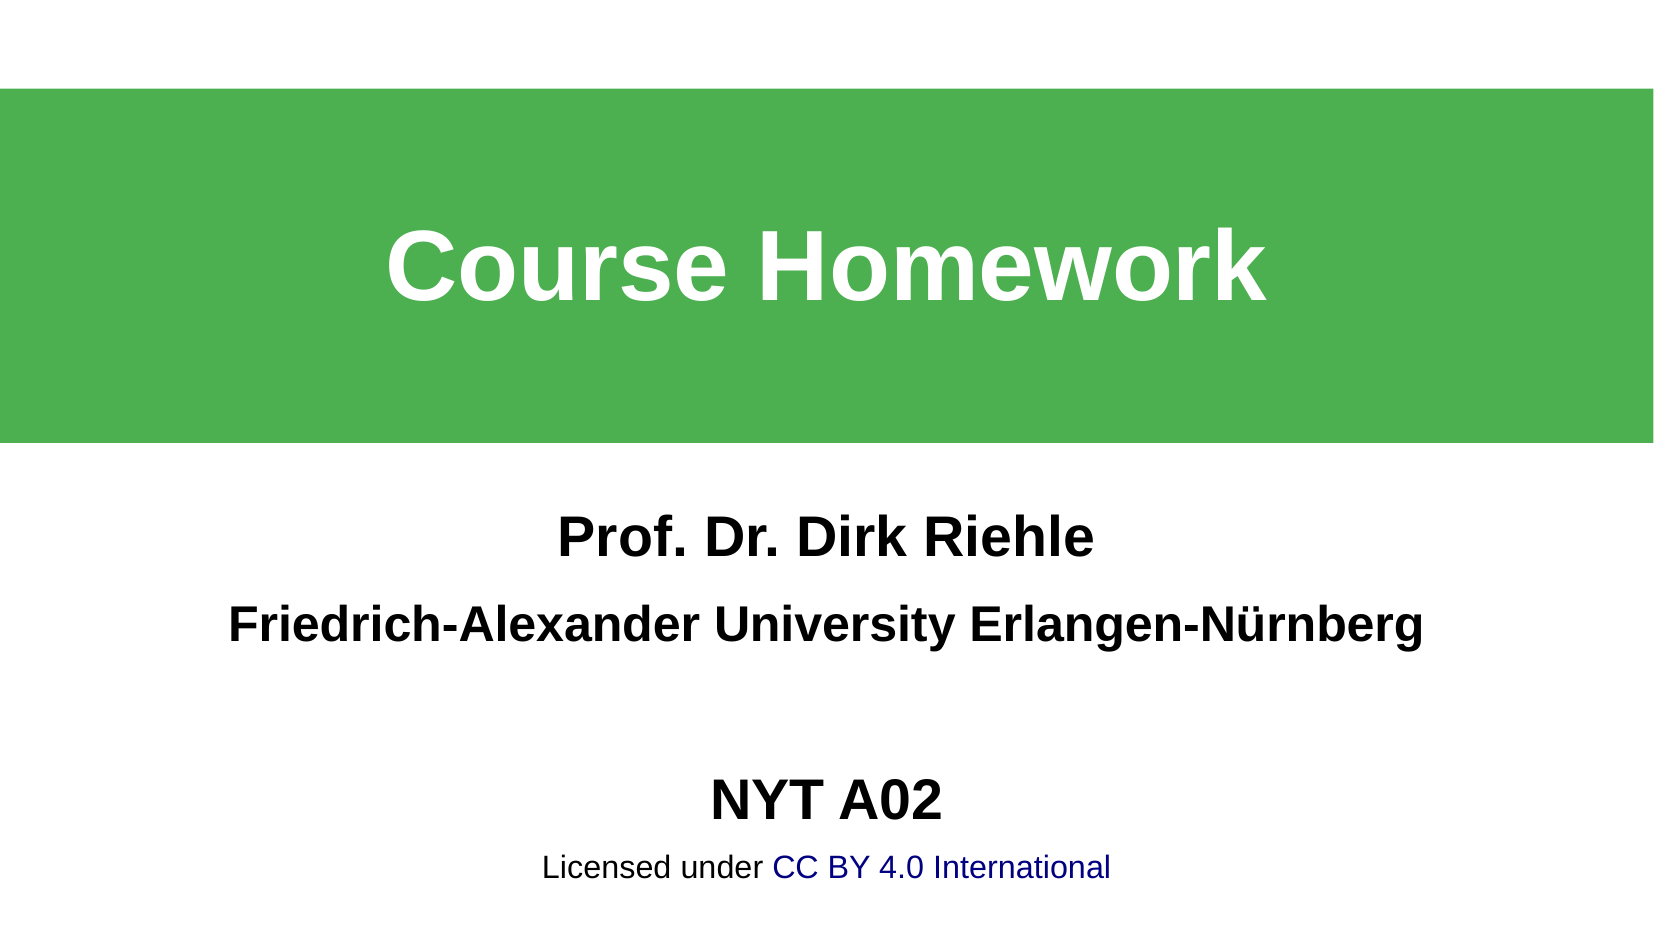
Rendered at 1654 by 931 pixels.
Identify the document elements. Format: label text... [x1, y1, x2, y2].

subtitle Prof. Dr. Dirk Riehle Friedrich-Alexander University Erlangen-Nürnberg NYT A02 Licensed under CC BY 4.0 International [29, 472, 1625, 886]
title Course Homework [0, 88, 1654, 443]
